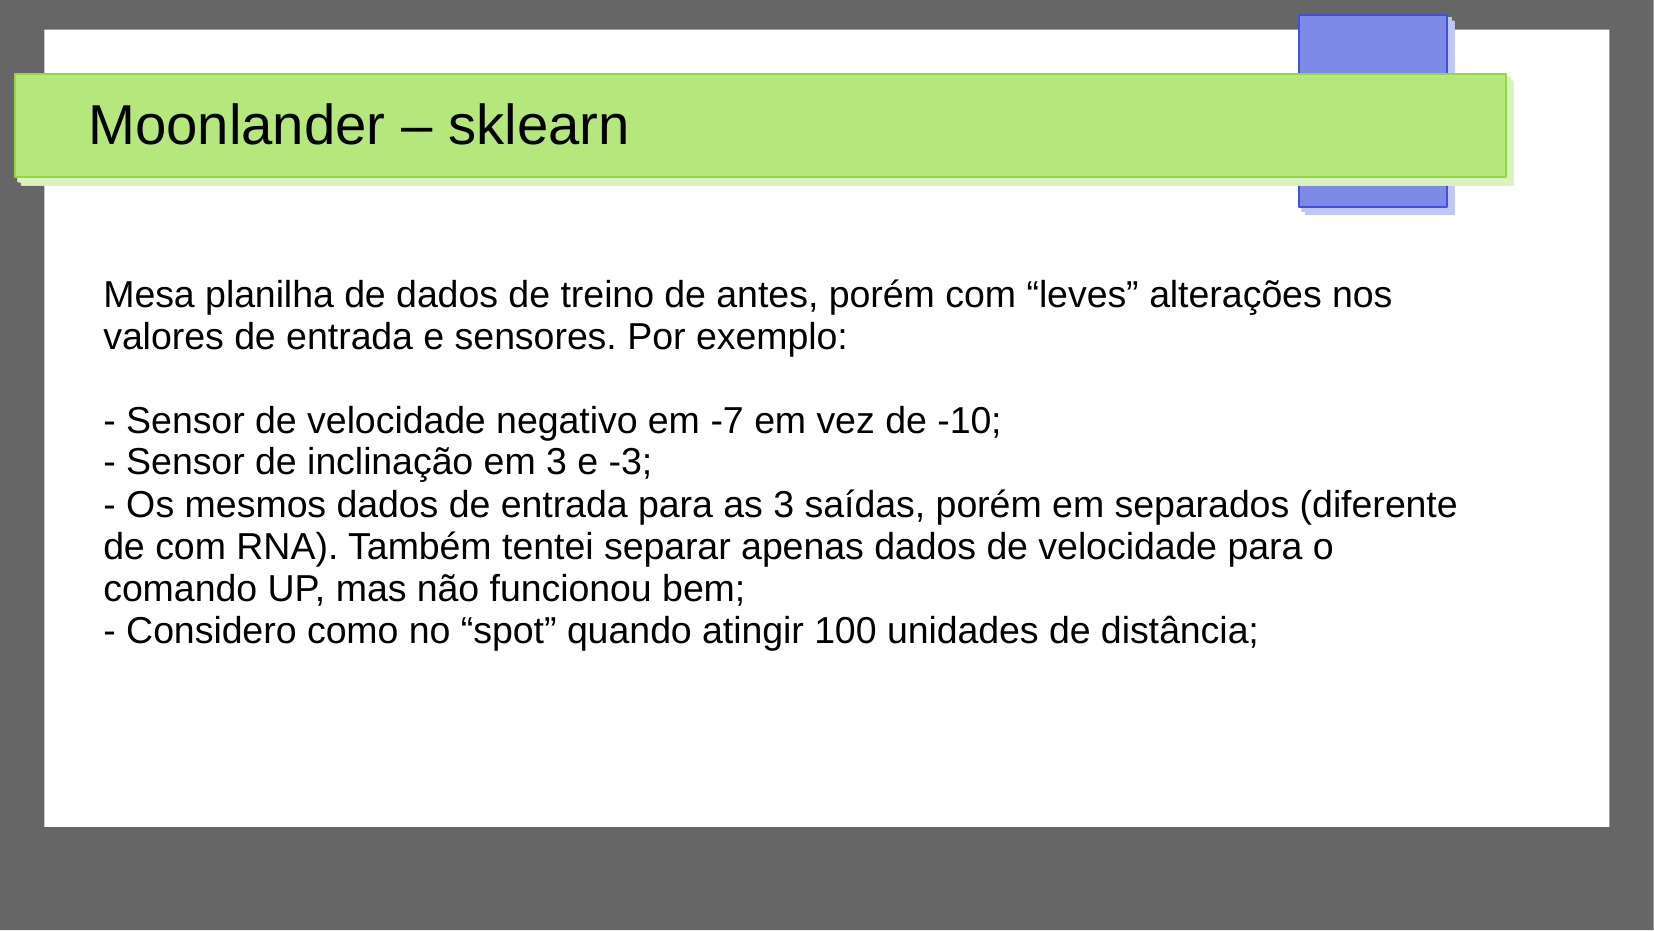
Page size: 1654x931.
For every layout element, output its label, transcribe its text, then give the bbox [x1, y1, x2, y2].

text_box Mesa planilha de dados de treino de antes, porém com “leves” alterações nos valores de entrada e sensores. Por exemplo: - Sensor de velocidade negativo em -7 em vez de -10; - Sensor de inclinação em 3 e -3; - Os mesmos dados de entrada para as 3 saídas, porém em separados (diferente de com RNA). Também tentei separar apenas dados de velocidade para o comando UP, mas não funcionou bem; - Considero como no “spot” quando atingir 100 unidades de distância; [88, 265, 1477, 659]
title Moonlander – sklearn [88, 73, 1506, 178]
